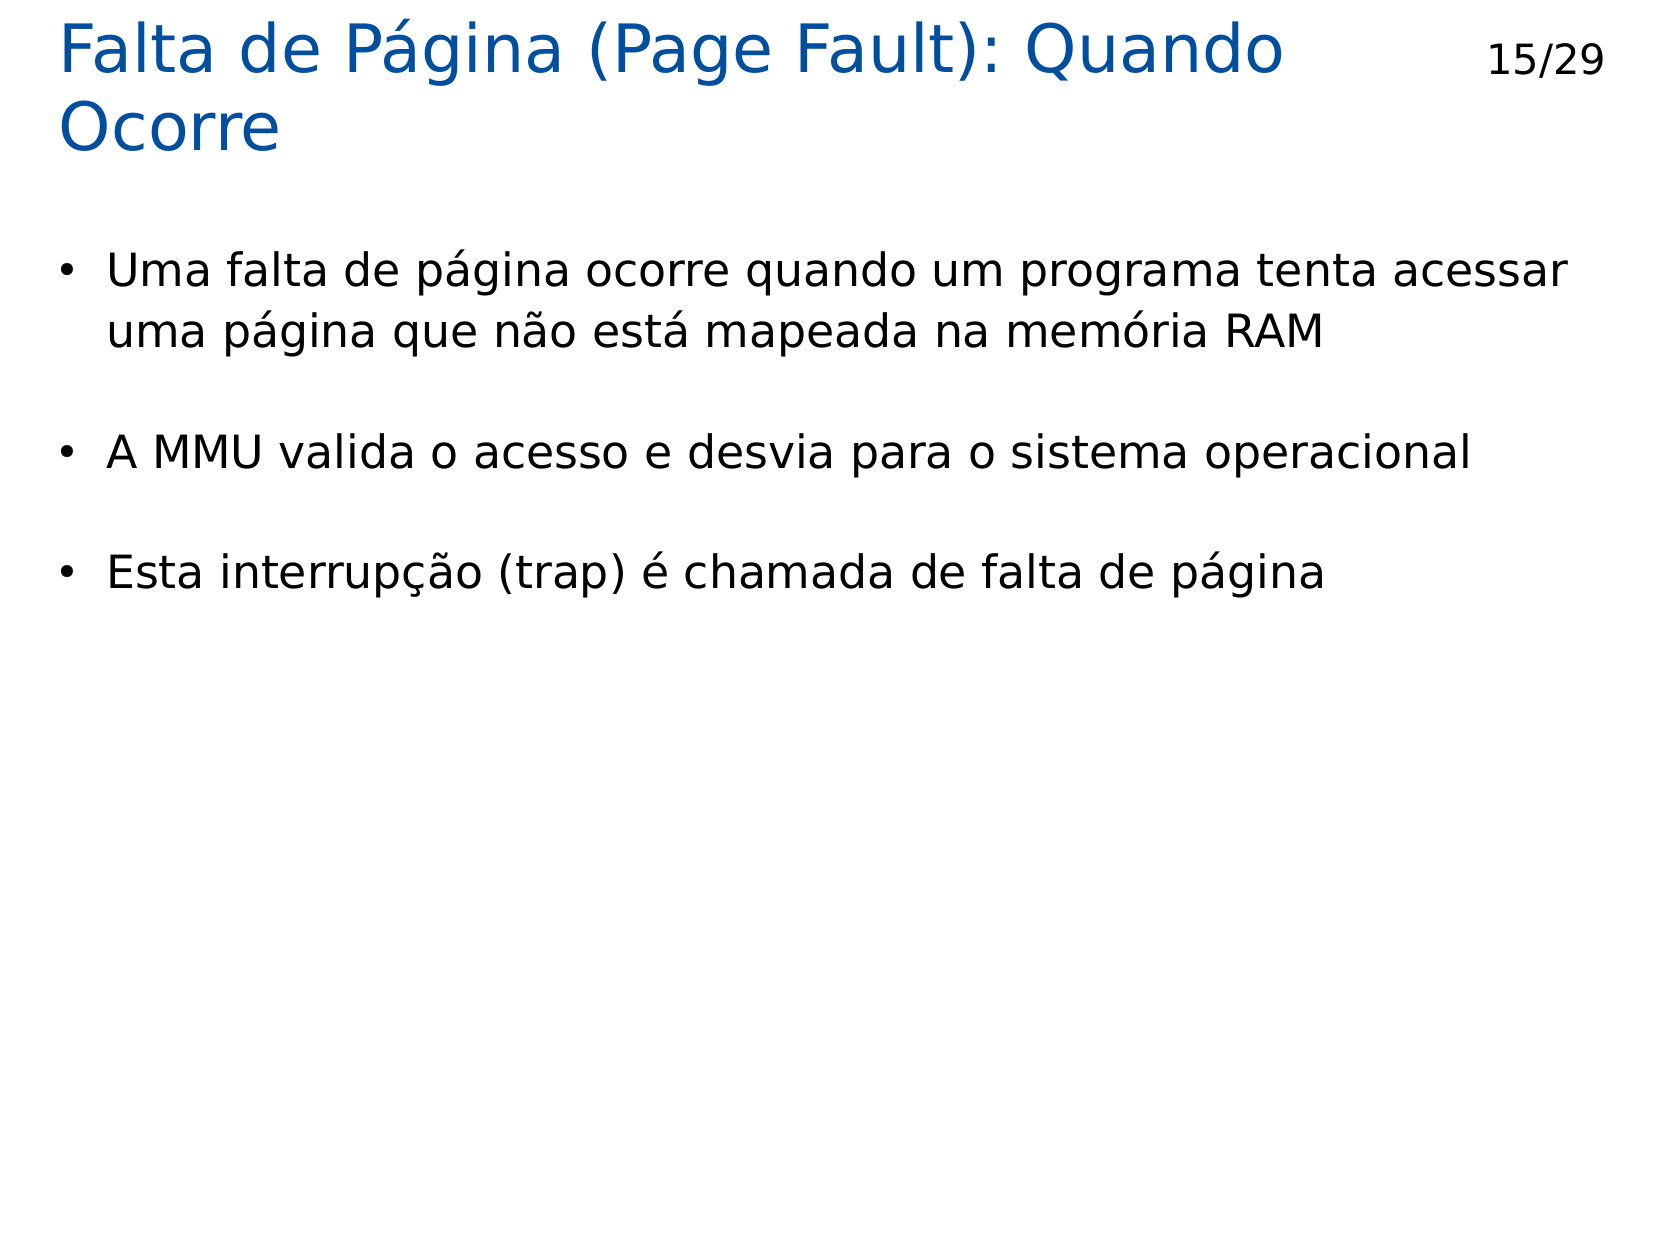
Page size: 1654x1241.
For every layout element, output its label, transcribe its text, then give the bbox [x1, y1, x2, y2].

list Uma falta de página ocorre quando um programa tenta acessar uma página que não está mapeada na memória RAM A MMU valida o acesso e desvia para o sistema operacional Esta interrupção (trap) é chamada de falta de página [59, 236, 1595, 1211]
title Falta de Página (Page Fault): Quando Ocorre [59, 10, 1506, 167]
